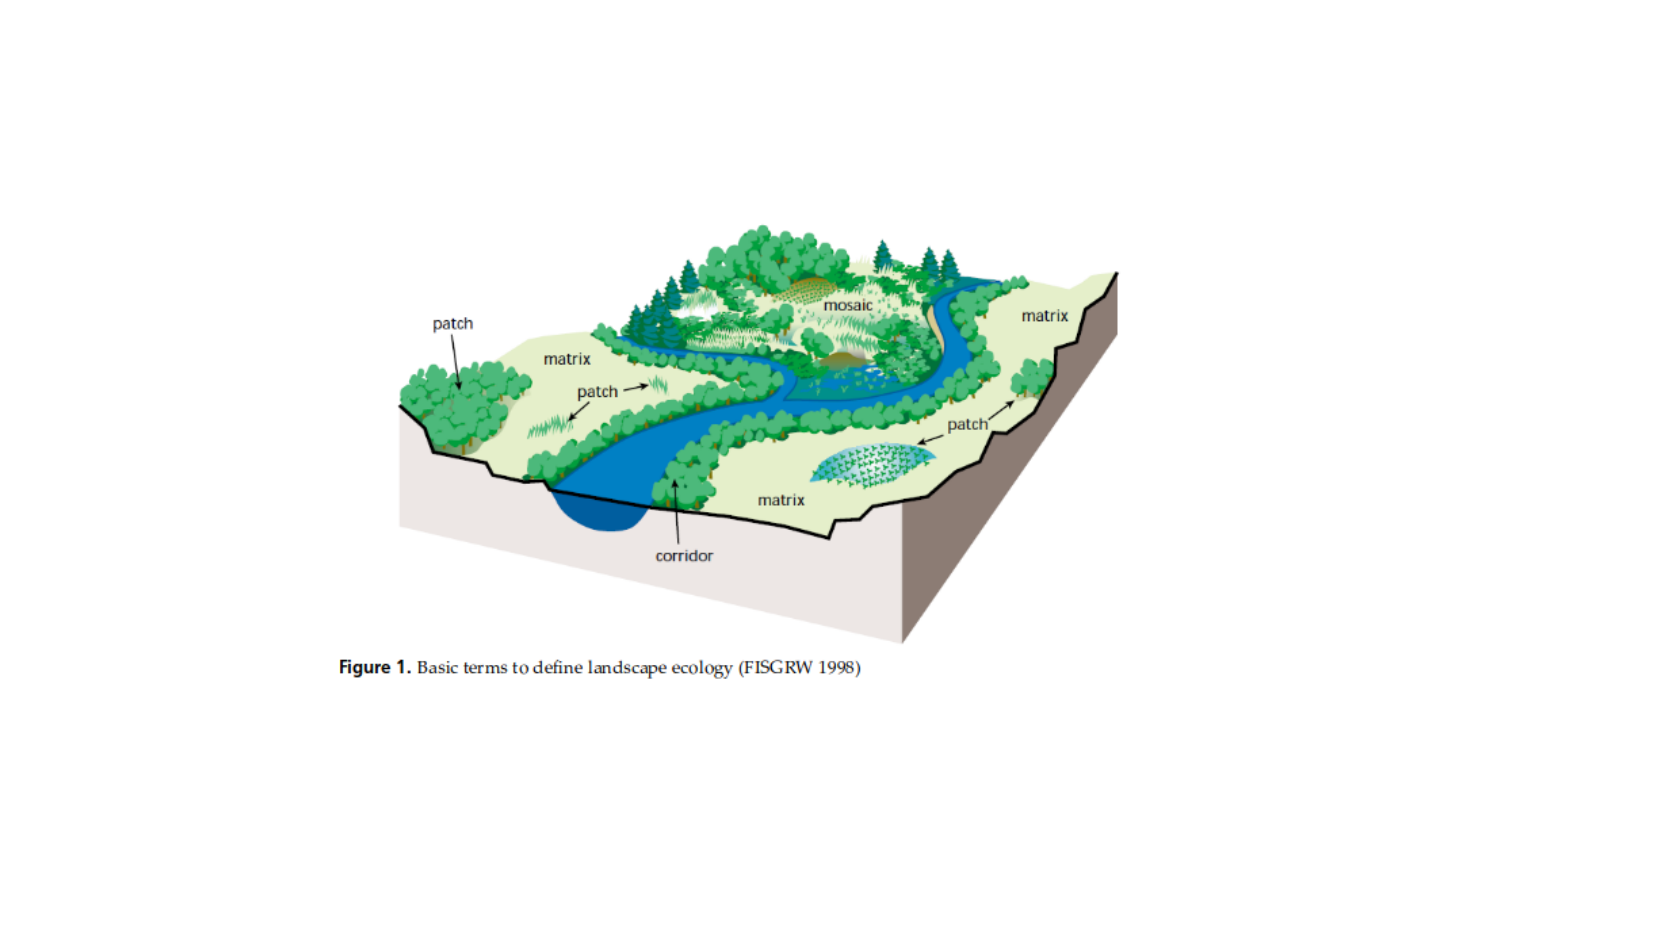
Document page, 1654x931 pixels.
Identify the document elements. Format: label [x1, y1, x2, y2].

picture [339, 197, 1161, 687]
